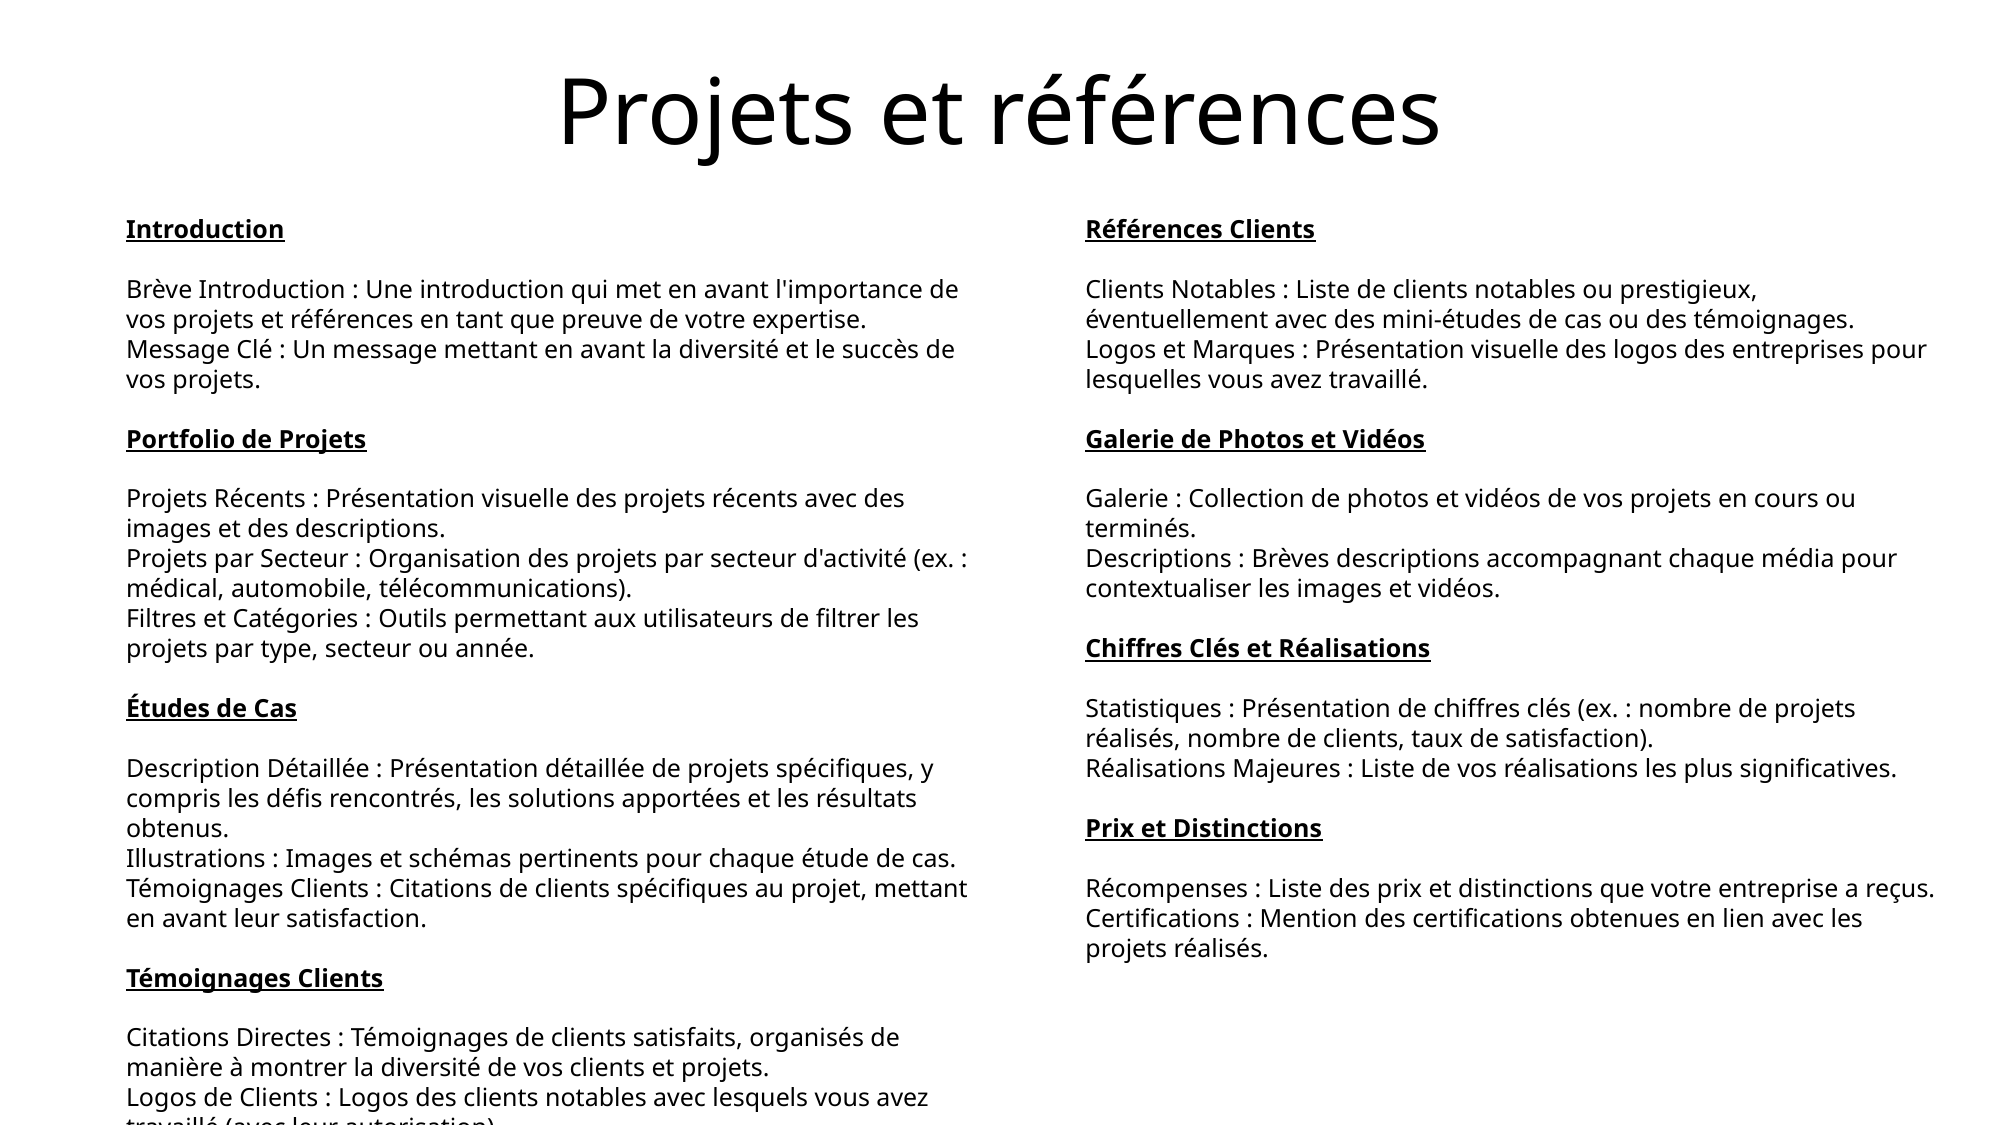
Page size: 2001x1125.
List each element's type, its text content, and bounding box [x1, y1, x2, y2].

title Projets et références [137, 6, 1863, 224]
text_box Références Clients Clients Notables : Liste de clients notables ou prestigieux, éventuellement avec des mini-études de cas ou des témoignages. Logos et Marques : Présentation visuelle des logos des entreprises pour lesquelles vous avez travaillé. Galerie de Photos et Vidéos Galerie : Collection de photos et vidéos de vos projets en cours ou terminés. Descriptions : Brèves descriptions accompagnant chaque média pour contextualiser les images et vidéos. Chiffres Clés et Réalisations Statistiques : Présentation de chiffres clés (ex. : nombre de projets réalisés, nombre de clients, taux de satisfaction). Réalisations Majeures : Liste de vos réalisations les plus significatives. Prix et Distinctions Récompenses : Liste des prix et distinctions que votre entreprise a reçus. Certifications : Mention des certifications obtenues en lien avec les projets réalisés. [1070, 205, 1960, 949]
text_box Introduction Brève Introduction : Une introduction qui met en avant l'importance de vos projets et références en tant que preuve de votre expertise. Message Clé : Un message mettant en avant la diversité et le succès de vos projets. Portfolio de Projets Projets Récents : Présentation visuelle des projets récents avec des images et des descriptions. Projets par Secteur : Organisation des projets par secteur d'activité (ex. : médical, automobile, télécommunications). Filtres et Catégories : Outils permettant aux utilisateurs de filtrer les projets par type, secteur ou année. Études de Cas Description Détaillée : Présentation détaillée de projets spécifiques, y compris les défis rencontrés, les solutions apportées et les résultats obtenus. Illustrations : Images et schémas pertinents pour chaque étude de cas. Témoignages Clients : Citations de clients spécifiques au projet, mettant en avant leur satisfaction. Témoignages Clients Citations Directes : Témoignages de clients satisfaits, organisés de manière à montrer la diversité de vos clients et projets. Logos de Clients : Logos des clients notables avec lesquels vous avez travaillé (avec leur autorisation). [111, 205, 1000, 1100]
